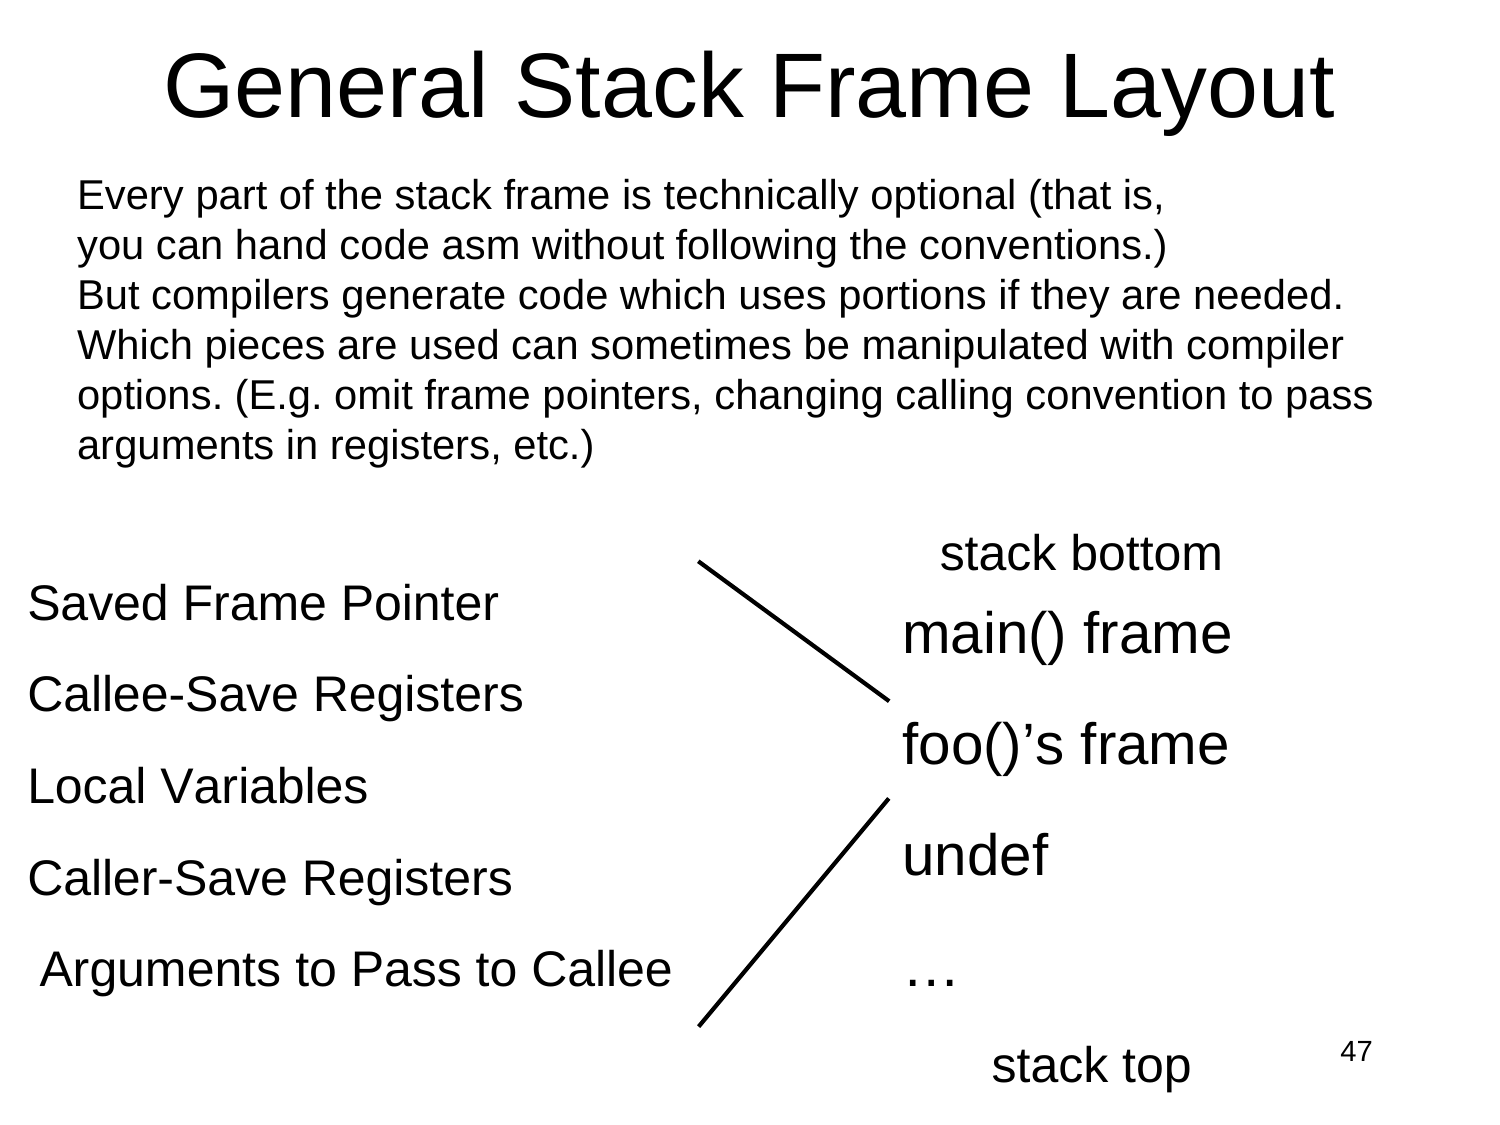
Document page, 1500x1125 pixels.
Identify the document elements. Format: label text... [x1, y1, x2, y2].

table_cell Callee-Save Registers [13, 654, 700, 746]
table_cell Arguments to Pass to Callee [13, 929, 700, 1021]
text_box Every part of the stack frame is technically optional (that is, you can hand code asm without following the conventions.) But compilers generate code which uses portions if they are needed. Which pieces are used can sometimes be manipulated with compiler options. (E.g. omit frame pointers, changing calling convention to pass arguments in registers, etc.) [62, 160, 1416, 475]
table_cell Caller-Save Registers [13, 838, 700, 929]
table_cell … [887, 921, 1313, 1032]
text_box stack top [976, 1024, 1207, 1101]
title General Stack Frame Layout [112, 0, 1388, 160]
table_header Saved Frame Pointer [13, 563, 700, 654]
table_cell undef [887, 810, 1313, 921]
text_box <number> [1207, 1025, 1388, 1101]
table_cell foo()’s frame [887, 699, 1313, 810]
text_box stack bottom [924, 512, 1239, 588]
table_cell Local Variables [13, 746, 700, 838]
table_header main() frame [887, 587, 1313, 699]
